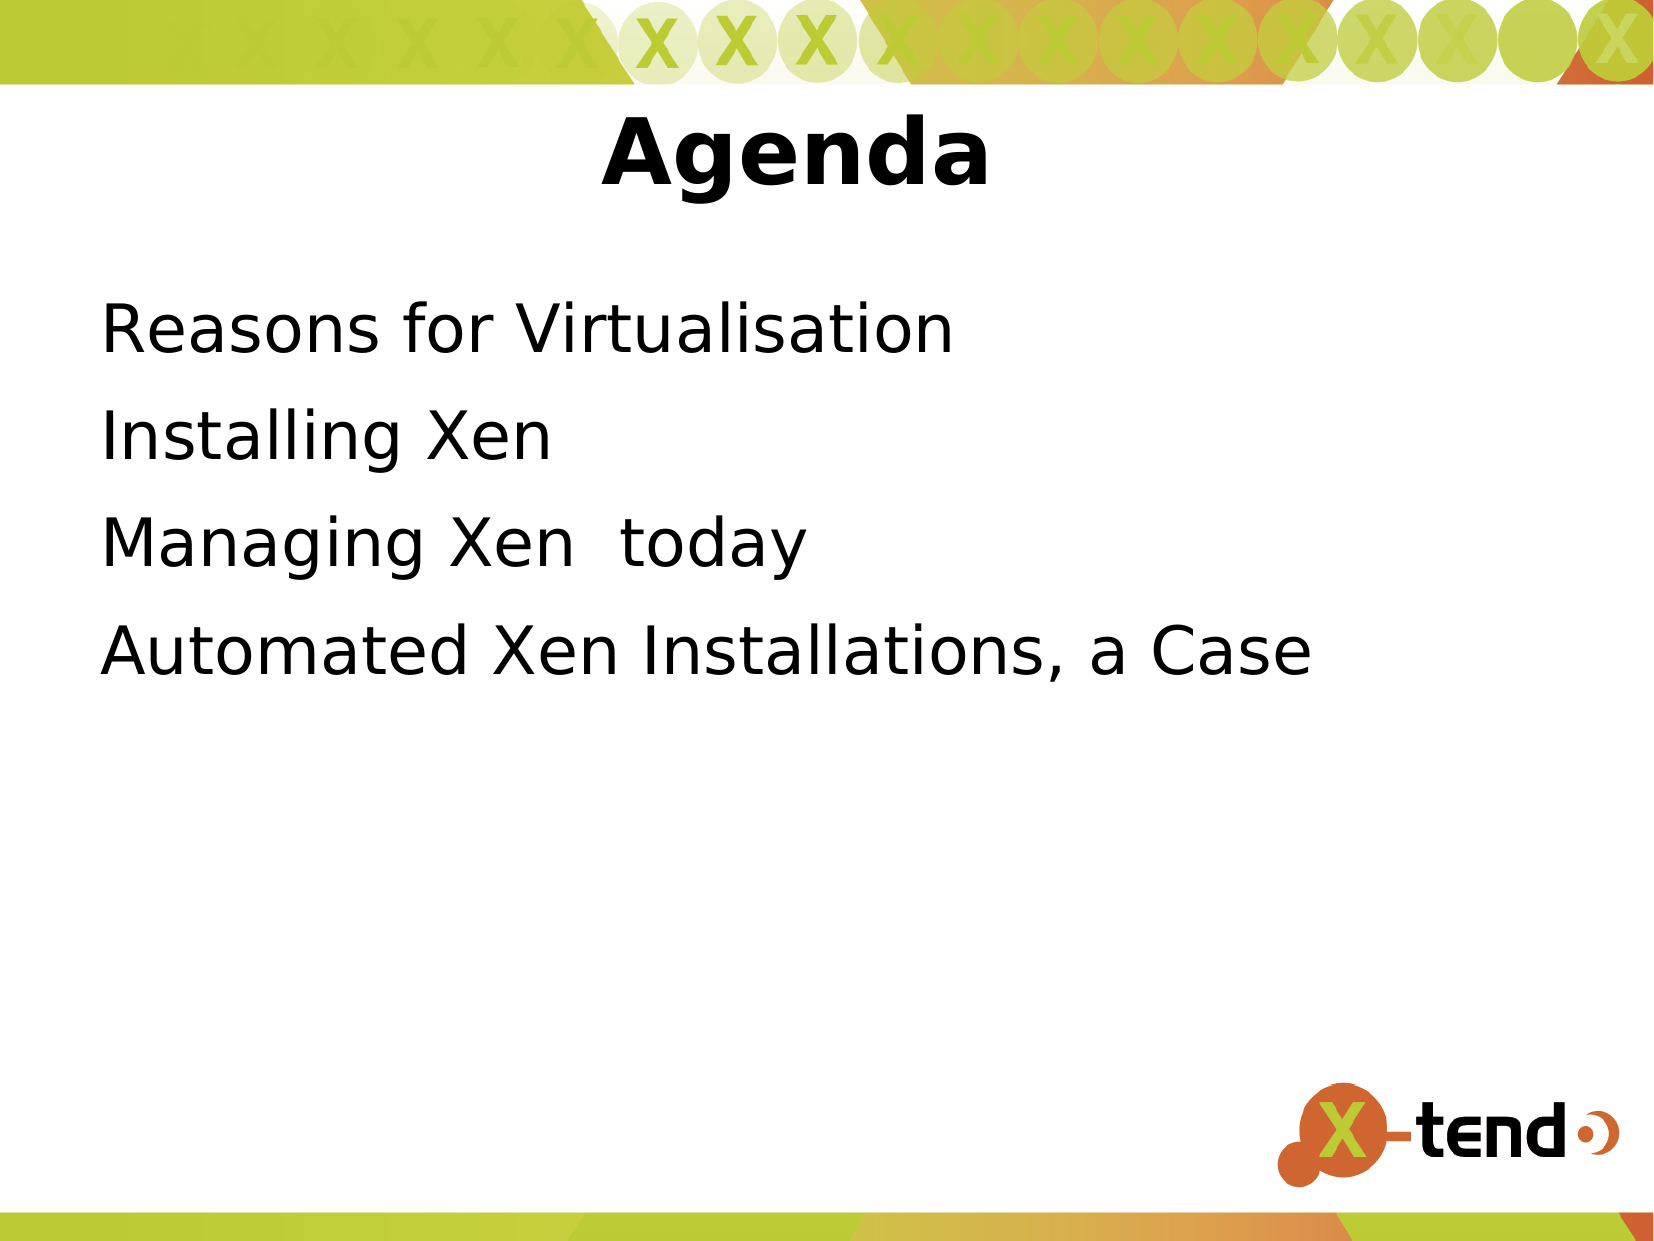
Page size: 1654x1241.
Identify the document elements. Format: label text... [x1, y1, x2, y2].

list Reasons for Virtualisation Installing Xen Managing Xen today Automated Xen Installations, a Case [82, 290, 1571, 1109]
title Agenda [82, 49, 1571, 257]
picture [0, 0, 1654, 1241]
